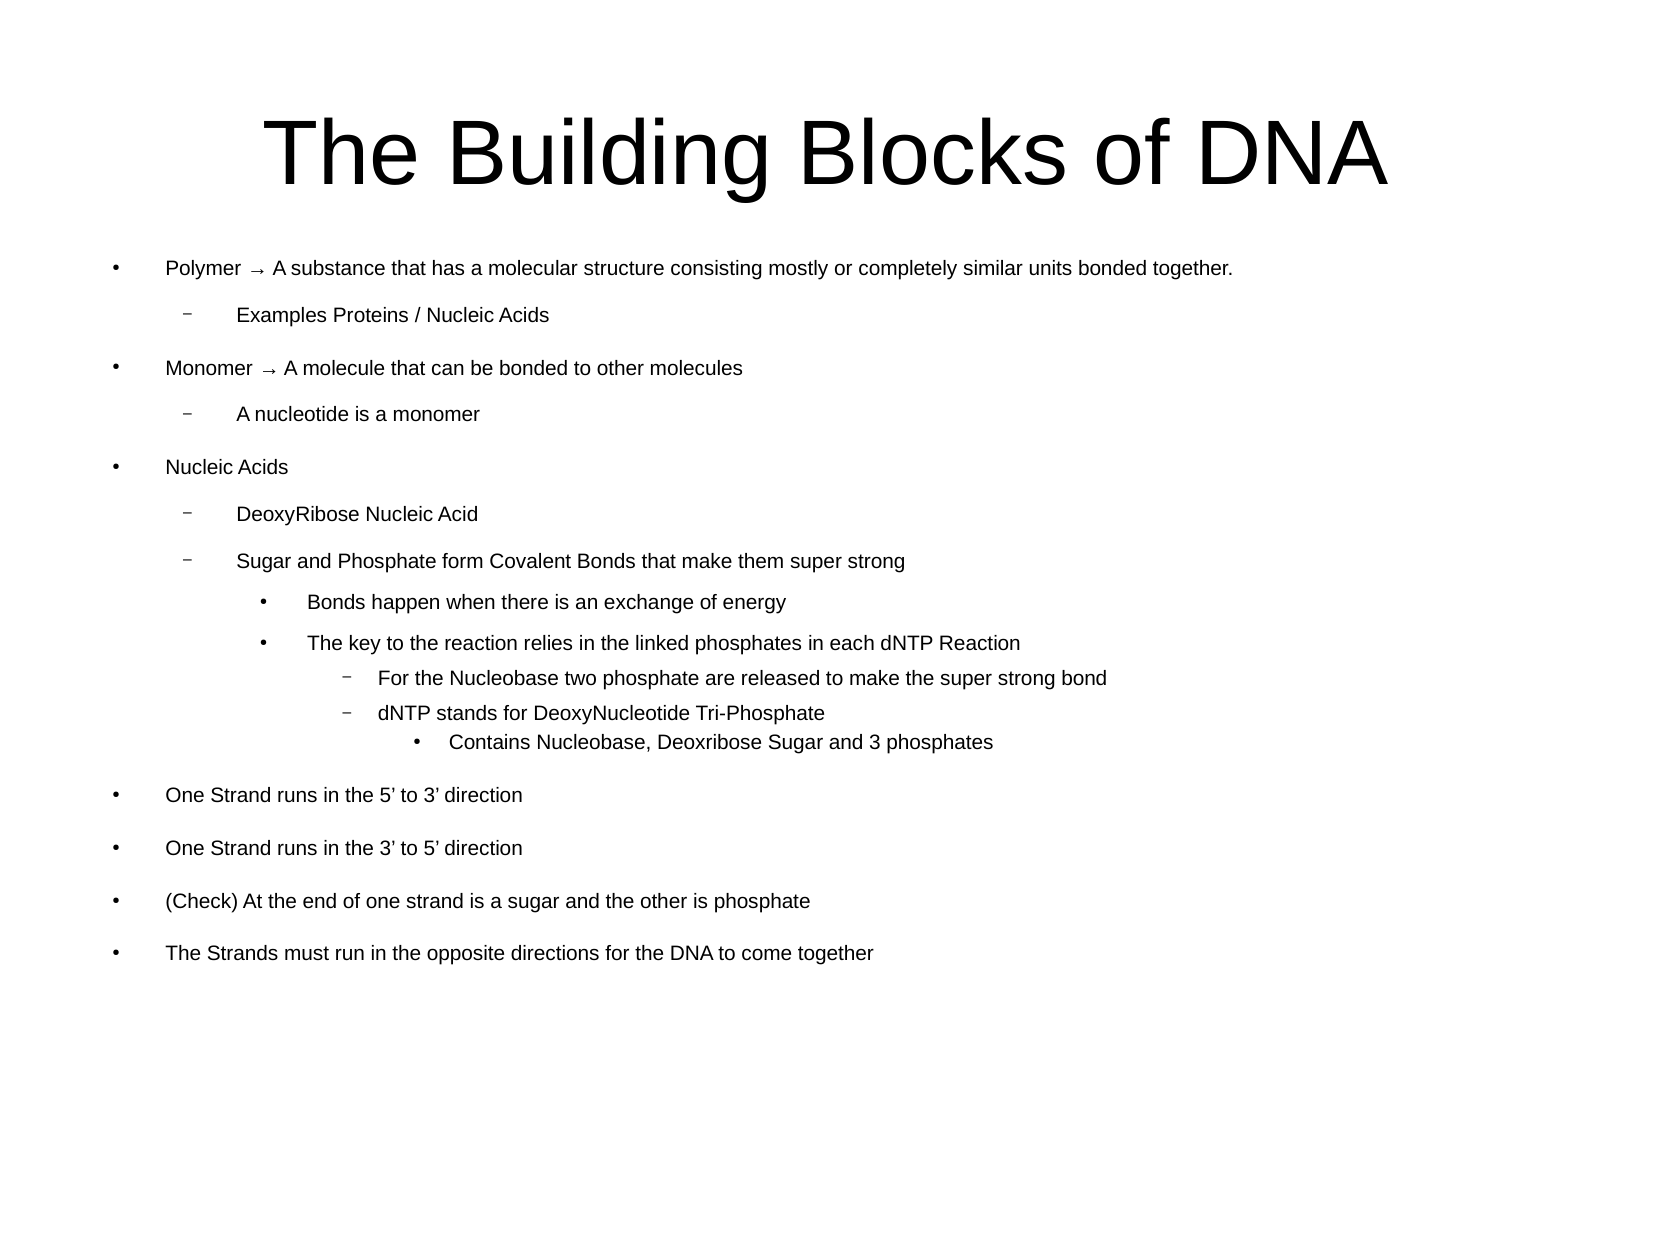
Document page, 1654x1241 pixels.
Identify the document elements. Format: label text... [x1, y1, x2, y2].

list Polymer → A substance that has a molecular structure consisting mostly or completely similar units bonded together. Examples Proteins / Nucleic Acids Monomer → A molecule that can be bonded to other molecules A nucleotide is a monomer Nucleic Acids DeoxyRibose Nucleic Acid Sugar and Phosphate form Covalent Bonds that make them super strong Bonds happen when there is an exchange of energy The key to the reaction relies in the linked phosphates in each dNTP Reaction For the Nucleobase two phosphate are released to make the super strong bond dNTP stands for DeoxyNucleotide Tri-Phosphate Contains Nucleobase, Deoxribose Sugar and 3 phosphates One Strand runs in the 5’ to 3’ direction One Strand runs in the 3’ to 5’ direction (Check) At the end of one strand is a sugar and the other is phosphate The Strands must run in the opposite directions for the DNA to come together [94, 256, 1560, 1217]
title The Building Blocks of DNA [82, 49, 1571, 257]
